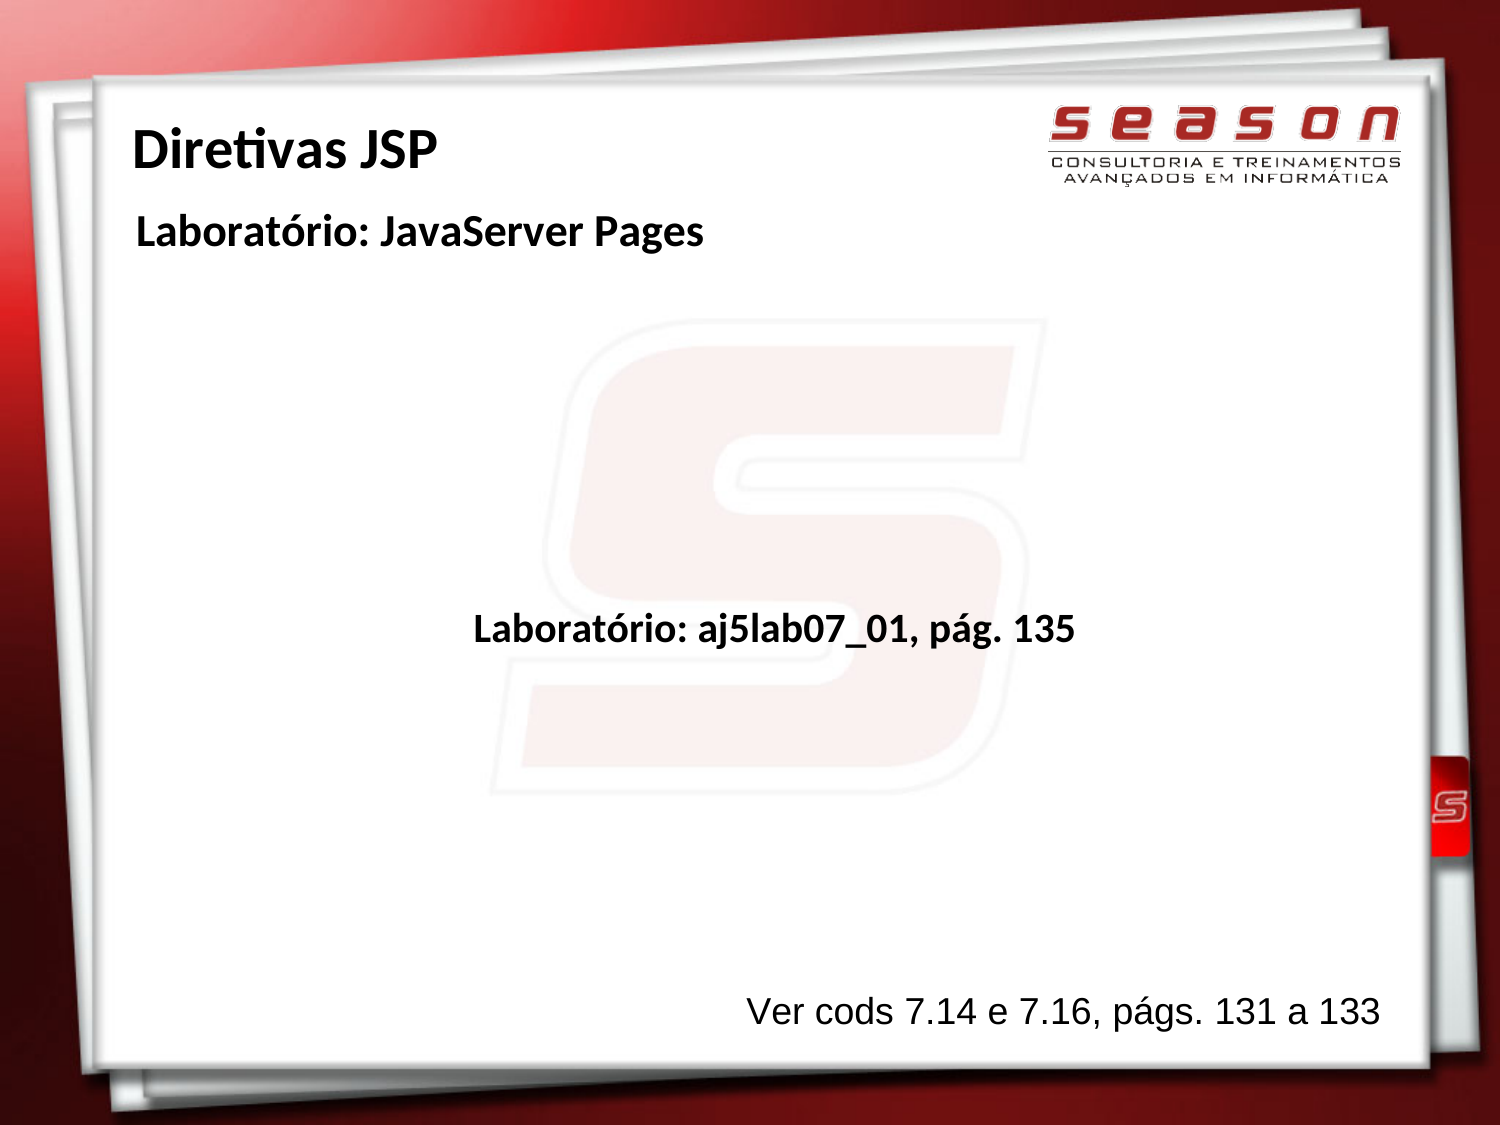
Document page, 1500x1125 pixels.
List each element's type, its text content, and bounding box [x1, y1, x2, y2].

text_box Ver cods 7.14 e 7.16, págs. 131 a 133 [708, 979, 1396, 1040]
text_box Laboratório: JavaServer Pages [119, 200, 1240, 256]
picture [0, 0, 1500, 1125]
text_box Laboratório: aj5lab07_01, pág. 135 [207, 357, 1328, 894]
title Diretivas JSP [118, 33, 1394, 257]
